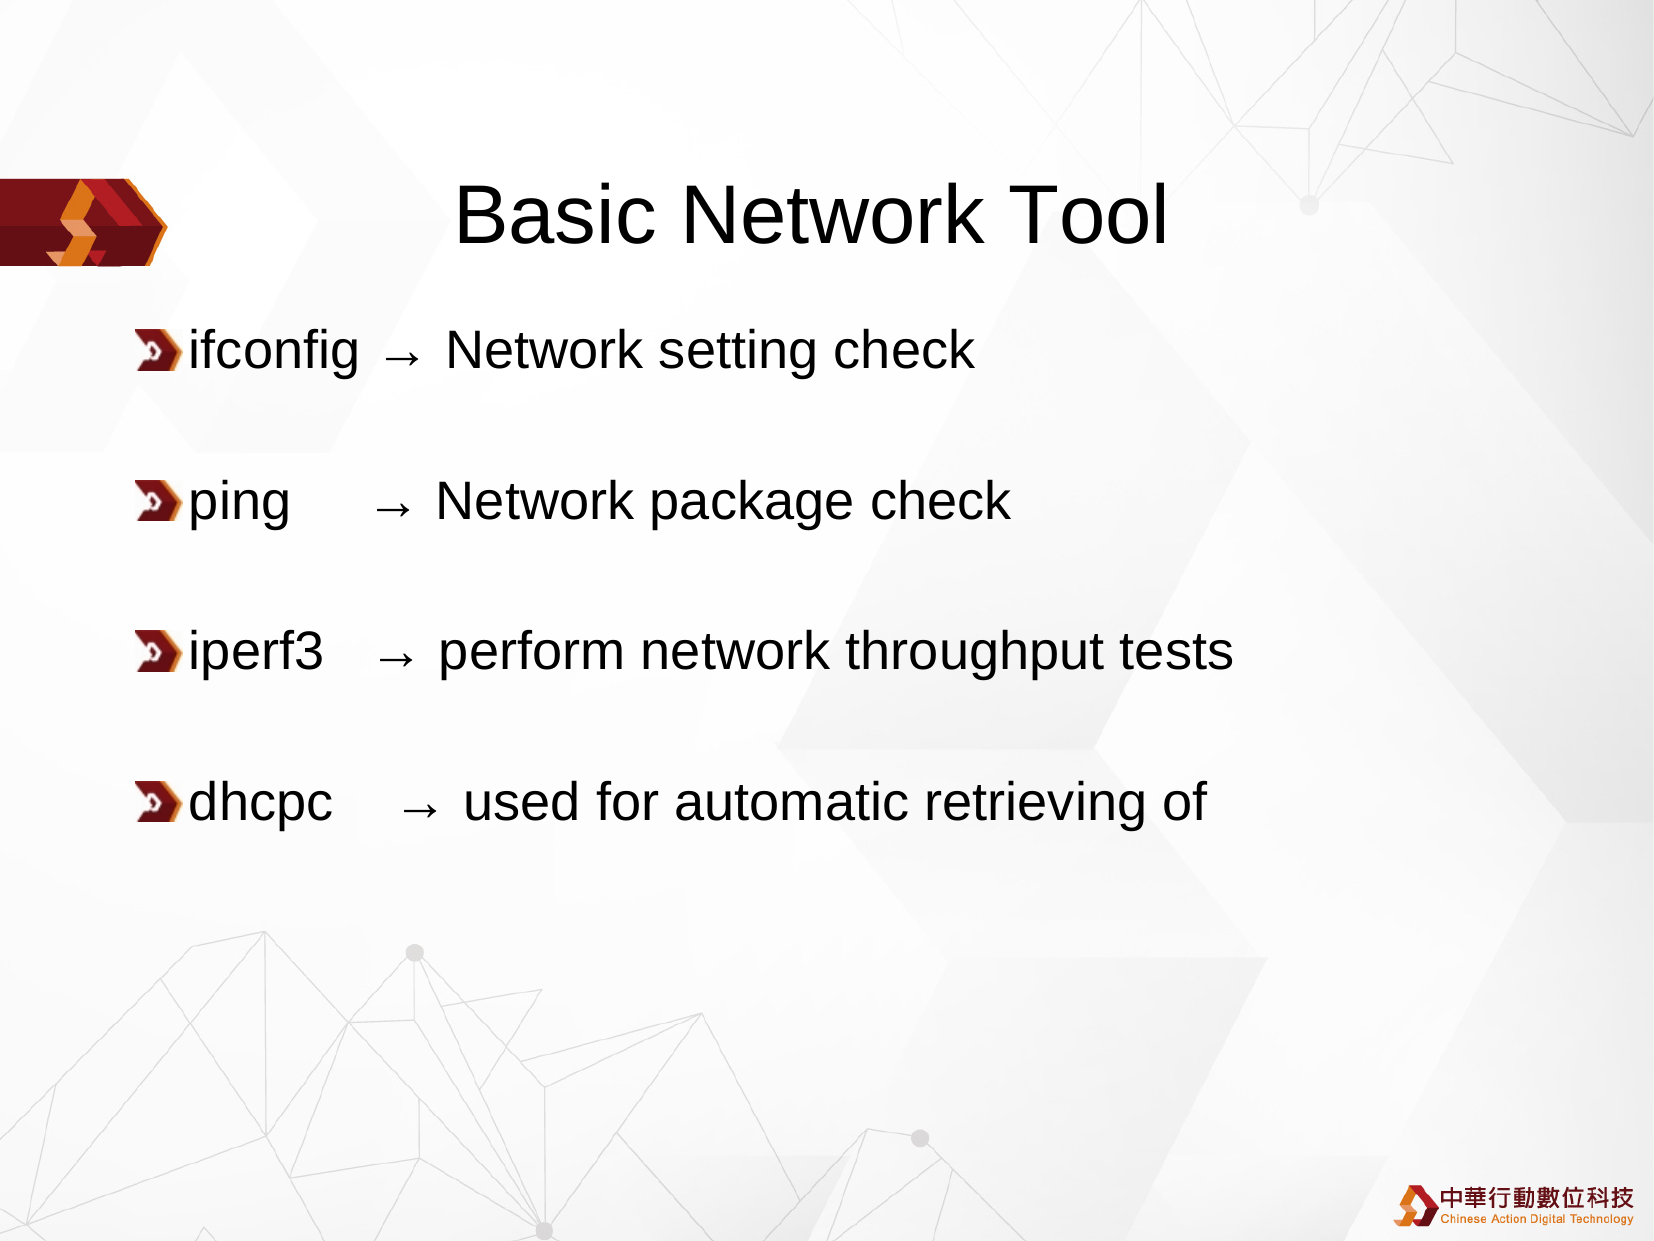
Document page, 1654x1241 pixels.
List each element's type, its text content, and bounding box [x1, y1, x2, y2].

list ifconfig → Network setting check ping → Network package check iperf3 → perform network throughput tests dhcpc → used for automatic retrieving of [118, 319, 1571, 1116]
picture [0, 0, 1654, 1241]
title Basic Network Tool [118, 112, 1506, 281]
